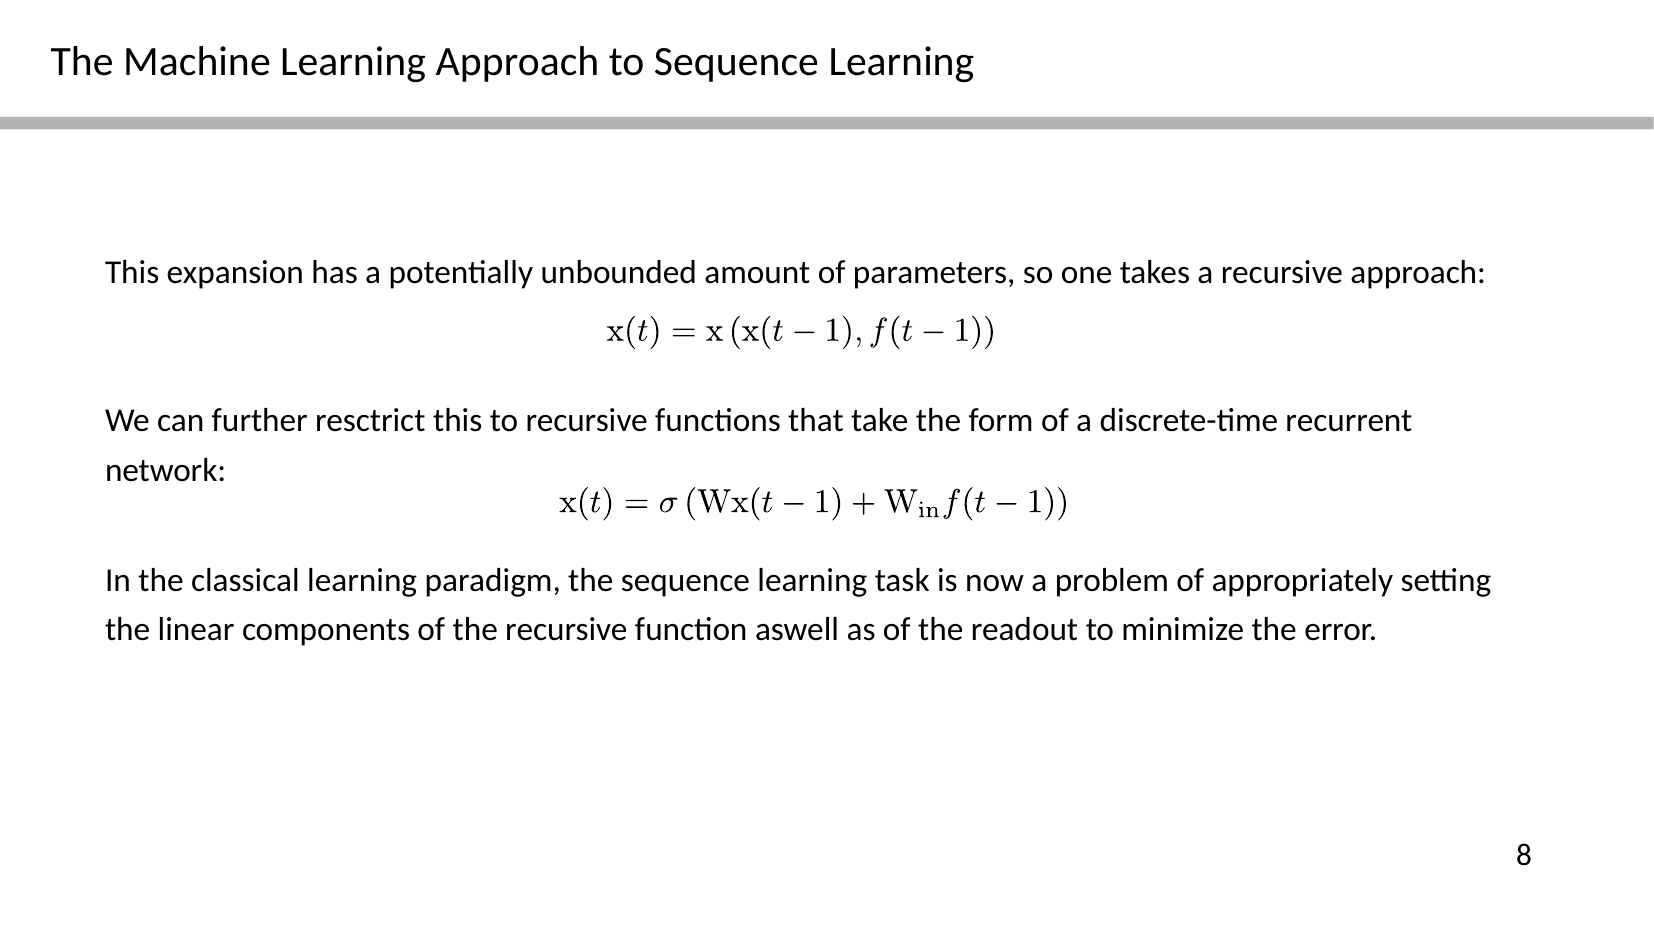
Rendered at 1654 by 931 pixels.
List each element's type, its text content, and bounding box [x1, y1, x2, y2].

text_box [606, 315, 997, 350]
text_box In the classical learning paradigm, the sequence learning task is now a problem of appropriately setting the linear components of the recursive function aswell as of the readout to minimize the error. [105, 549, 1530, 691]
text_box [559, 487, 1070, 521]
text_box This expansion has a potentially unbounded amount of parameters, so one takes a recursive approach: [105, 242, 1530, 334]
text_box The Machine Learning Approach to Sequence Learning [35, 37, 1206, 94]
text_box <number> [1501, 835, 1654, 906]
text_box We can further resctrict this to recursive functions that take the form of a discrete-time recurrent network: [105, 390, 1530, 532]
